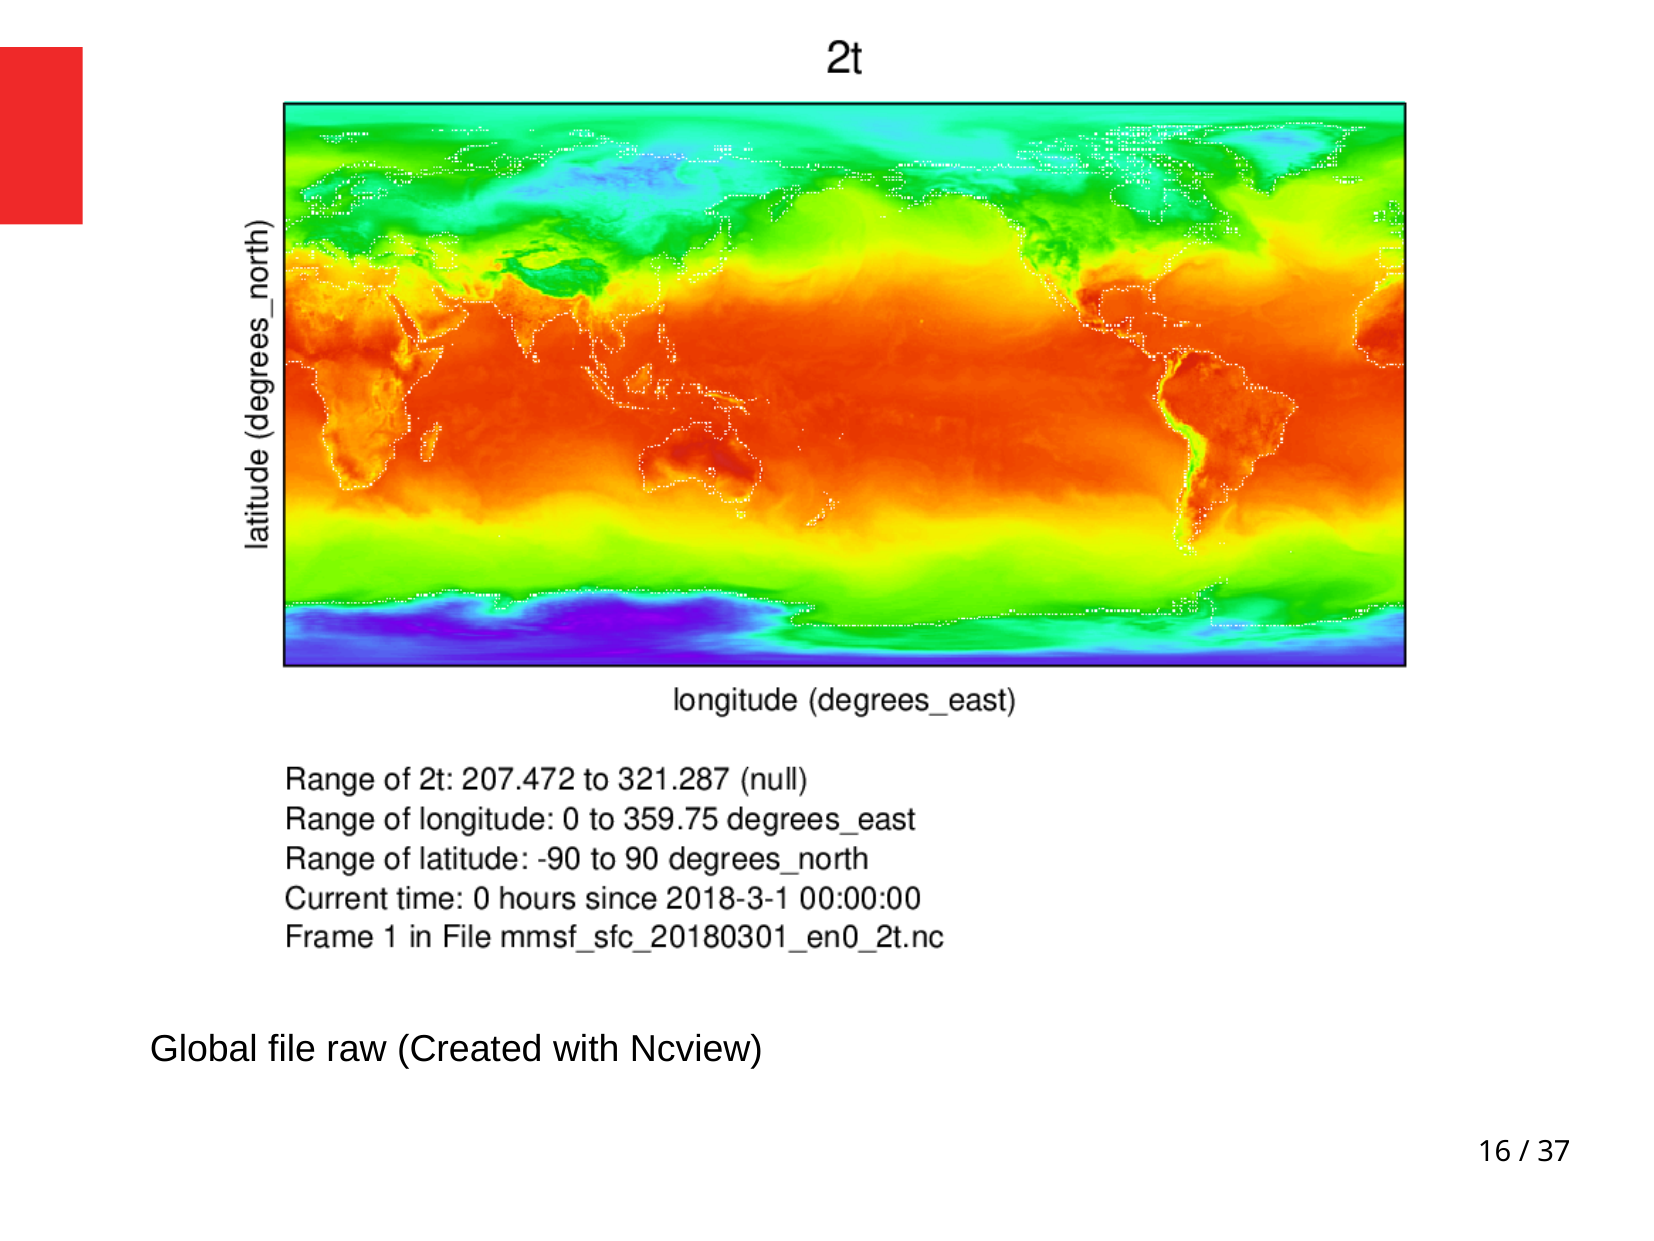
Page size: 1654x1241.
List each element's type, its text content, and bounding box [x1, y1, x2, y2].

text_box Global file raw (Created with Ncview) [135, 1020, 1006, 1077]
picture [225, 29, 1418, 987]
